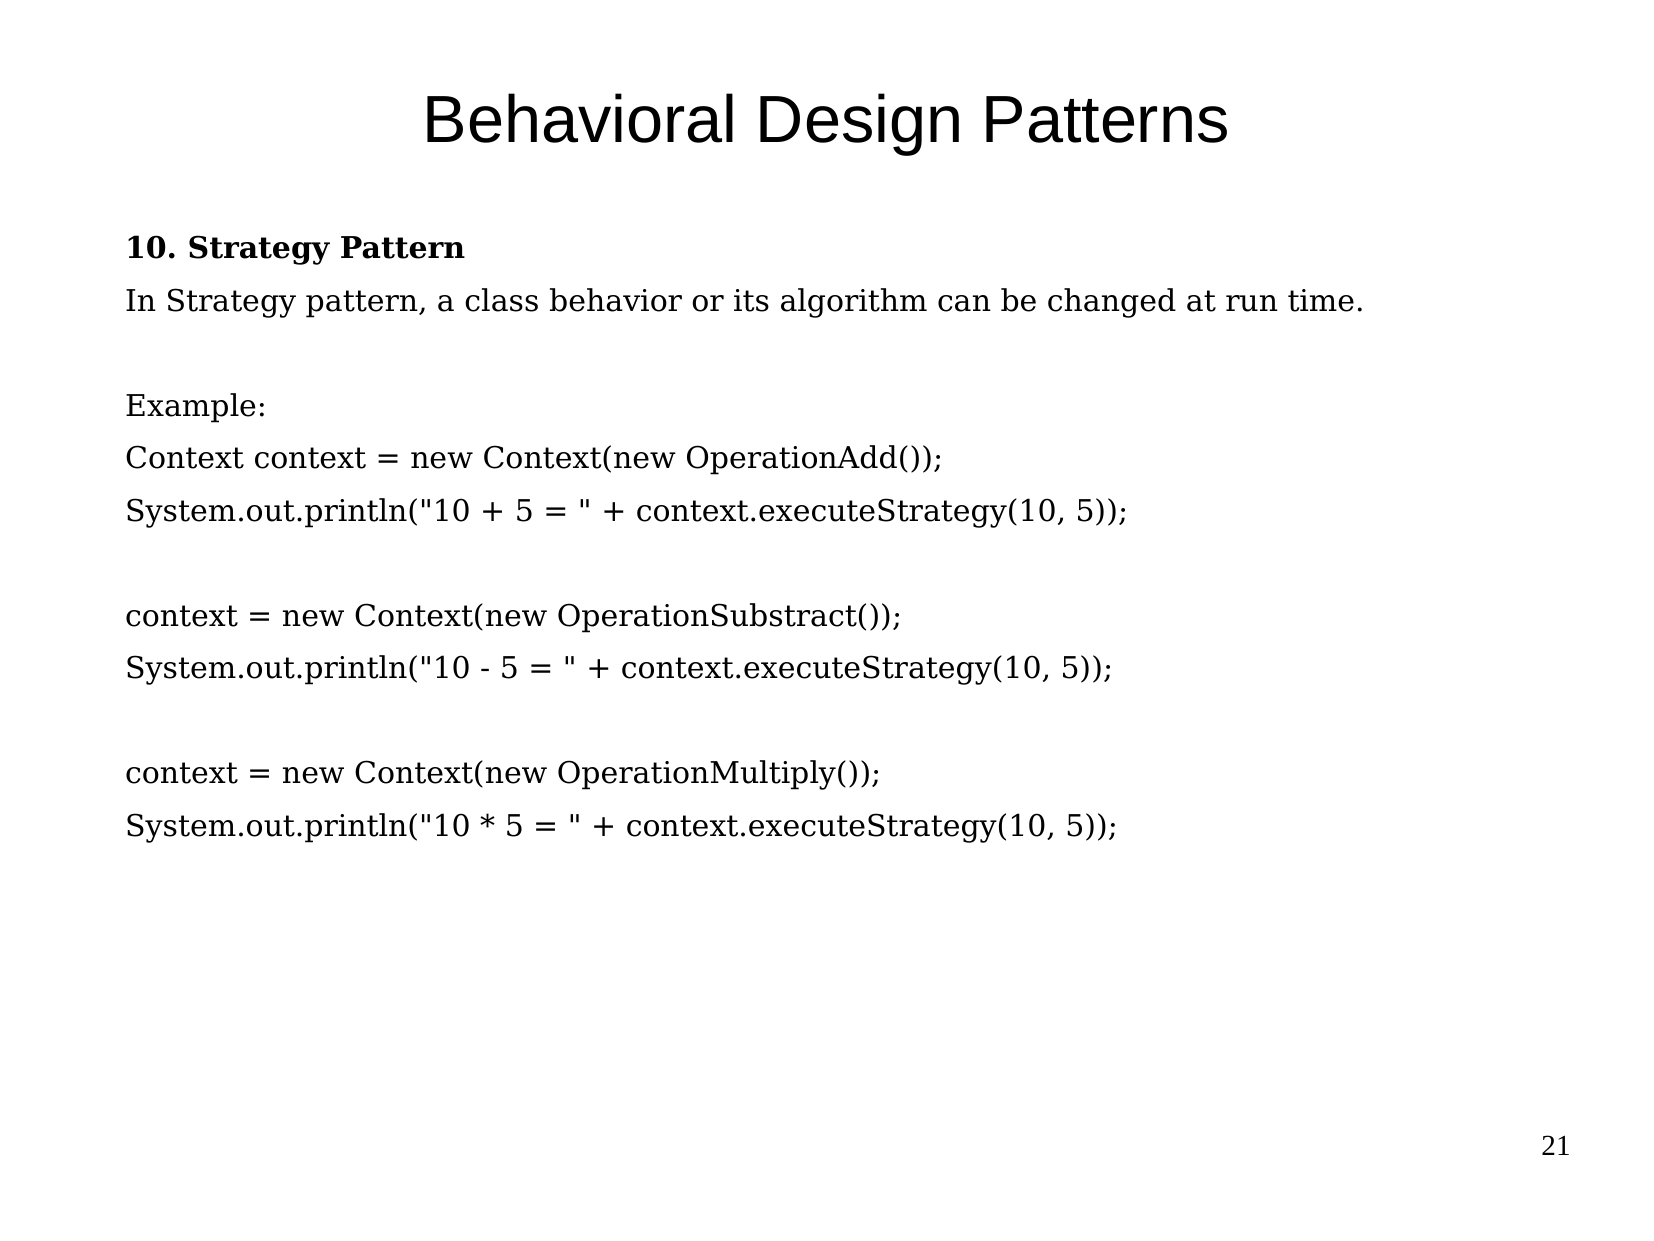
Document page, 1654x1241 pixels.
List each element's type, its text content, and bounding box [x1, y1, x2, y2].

list 10. Strategy Pattern In Strategy pattern, a class behavior or its algorithm can be changed at run time. Example: Context context = new Context(new OperationAdd()); System.out.println("10 + 5 = " + context.executeStrategy(10, 5)); context = new Context(new OperationSubstract()); System.out.println("10 - 5 = " + context.executeStrategy(10, 5)); context = new Context(new OperationMultiply()); System.out.println("10 * 5 = " + context.executeStrategy(10, 5)); [82, 230, 1571, 1164]
title Behavioral Design Patterns [82, 49, 1571, 189]
